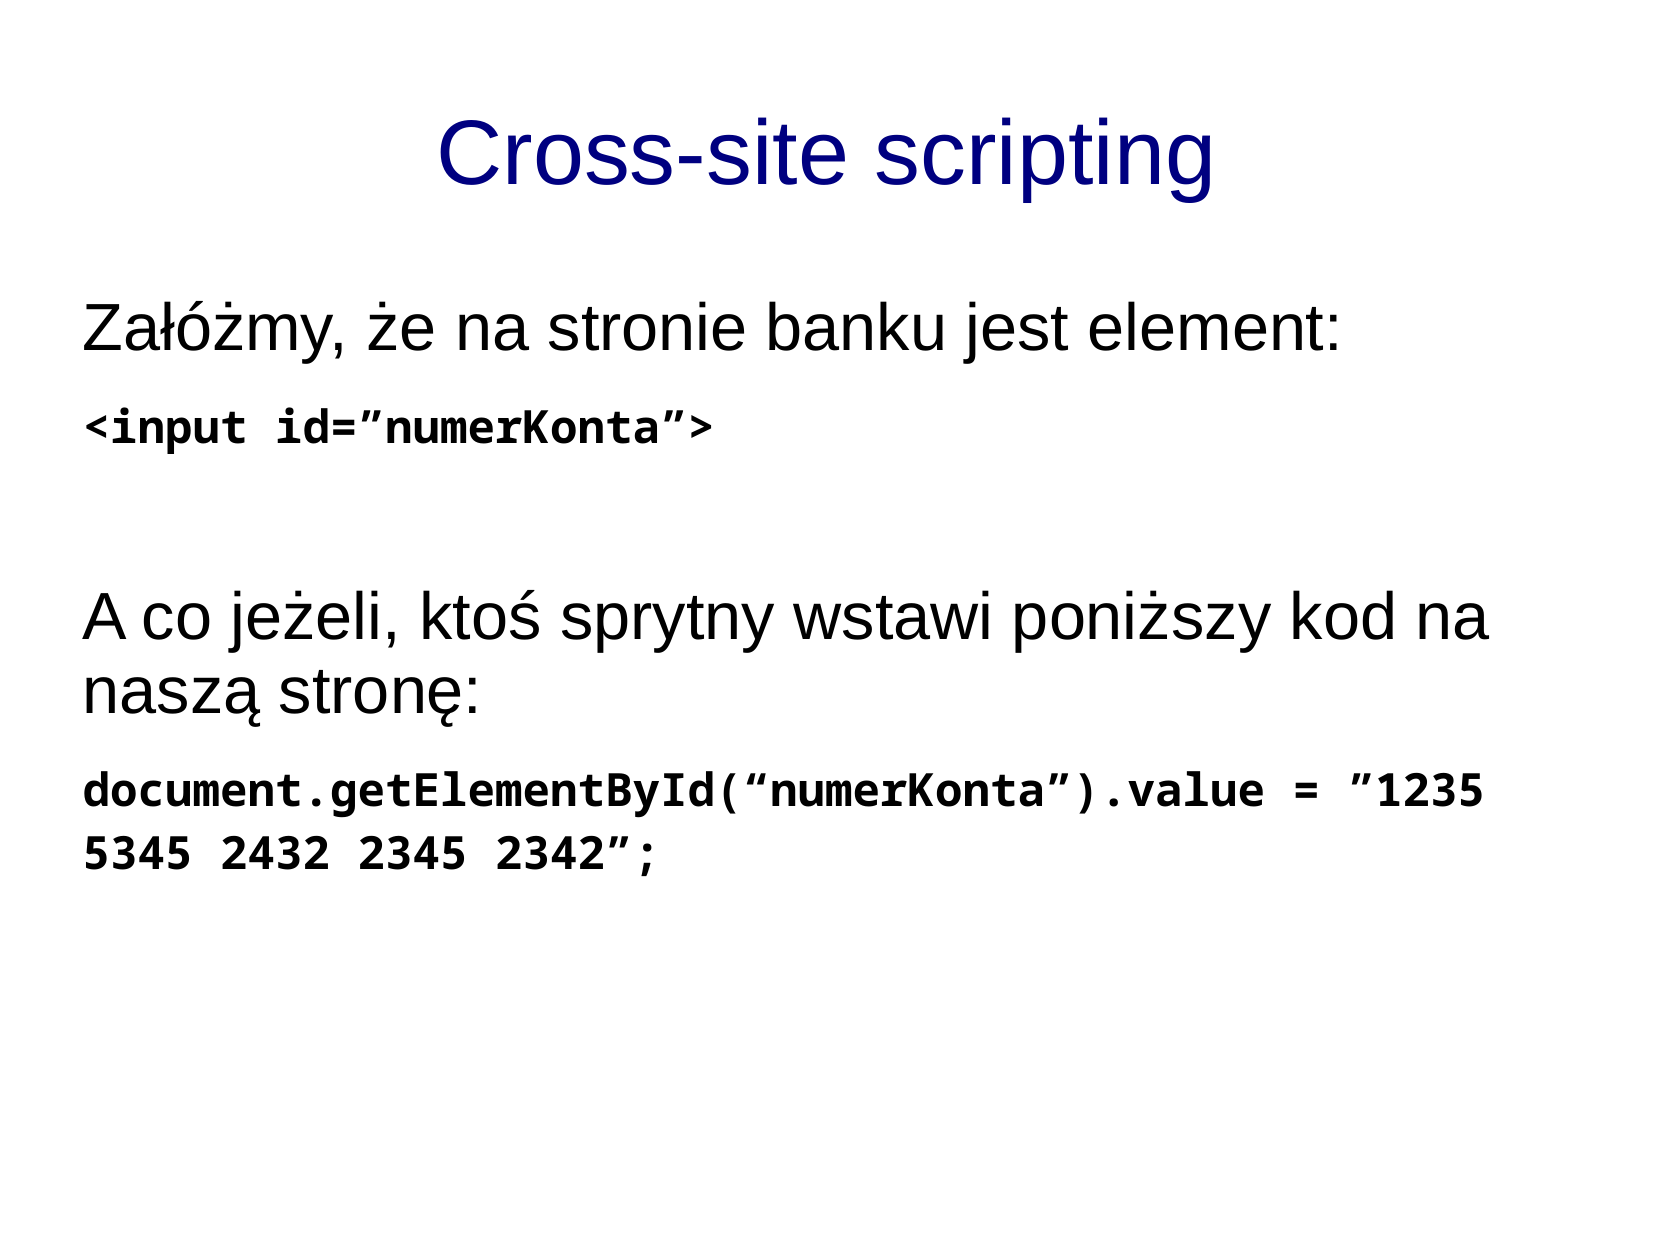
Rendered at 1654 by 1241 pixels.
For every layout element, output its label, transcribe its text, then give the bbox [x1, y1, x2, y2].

list Załóżmy, że na stronie banku jest element: <input id=”numerKonta”> A co jeżeli, ktoś sprytny wstawi poniższy kod na naszą stronę: document.getElementById(“numerKonta”).value = ”1235 5345 2432 2345 2342”; [82, 290, 1571, 1010]
title Cross-site scripting [82, 49, 1571, 257]
